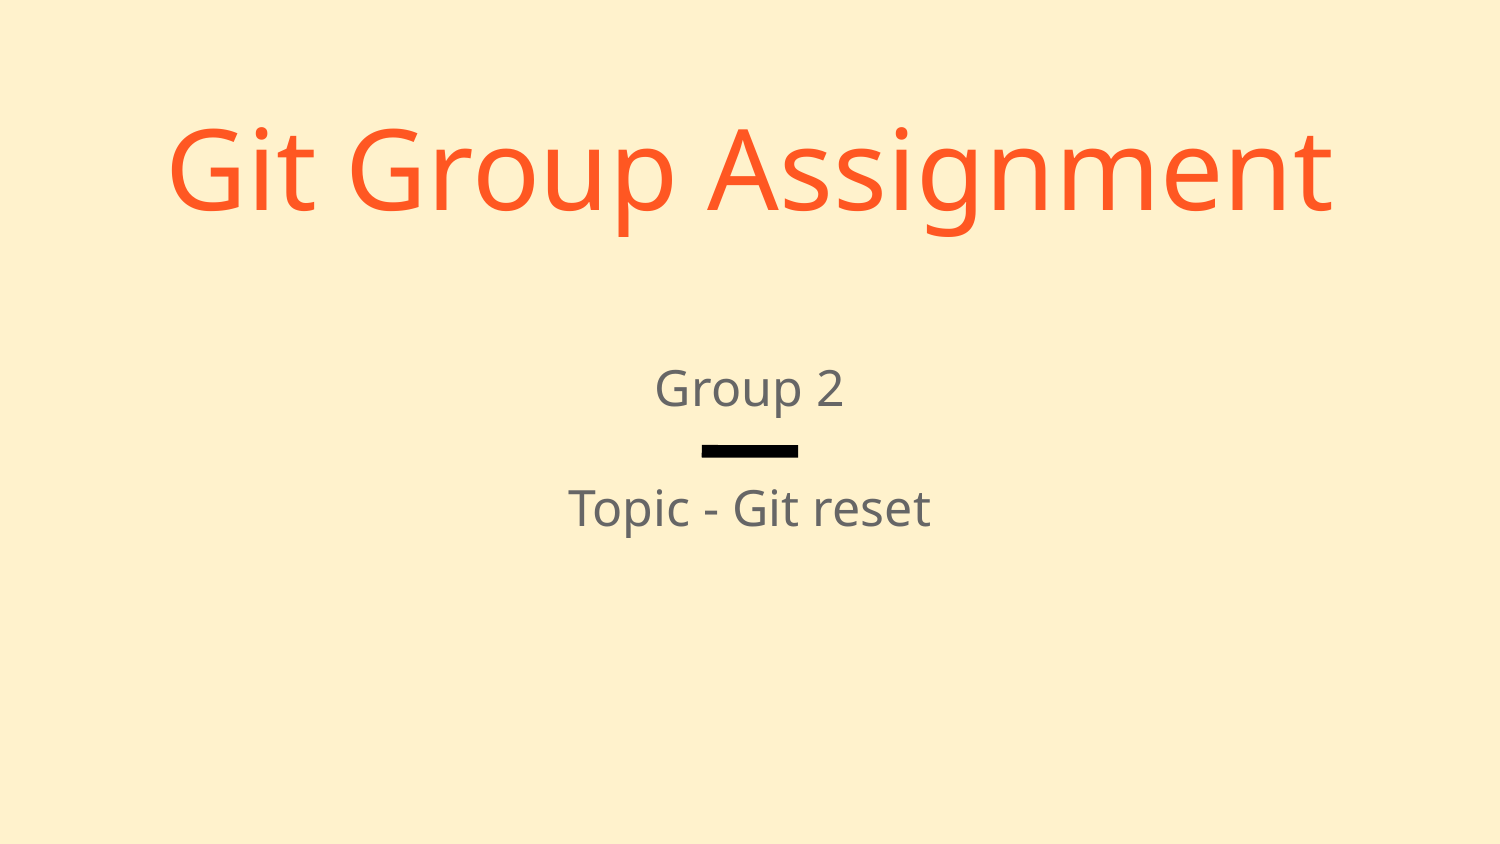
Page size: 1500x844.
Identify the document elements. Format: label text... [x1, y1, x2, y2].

text_box Git Group Assignment [51, 75, 1449, 248]
text_box Group 2 Topic - Git reset [51, 341, 1449, 567]
